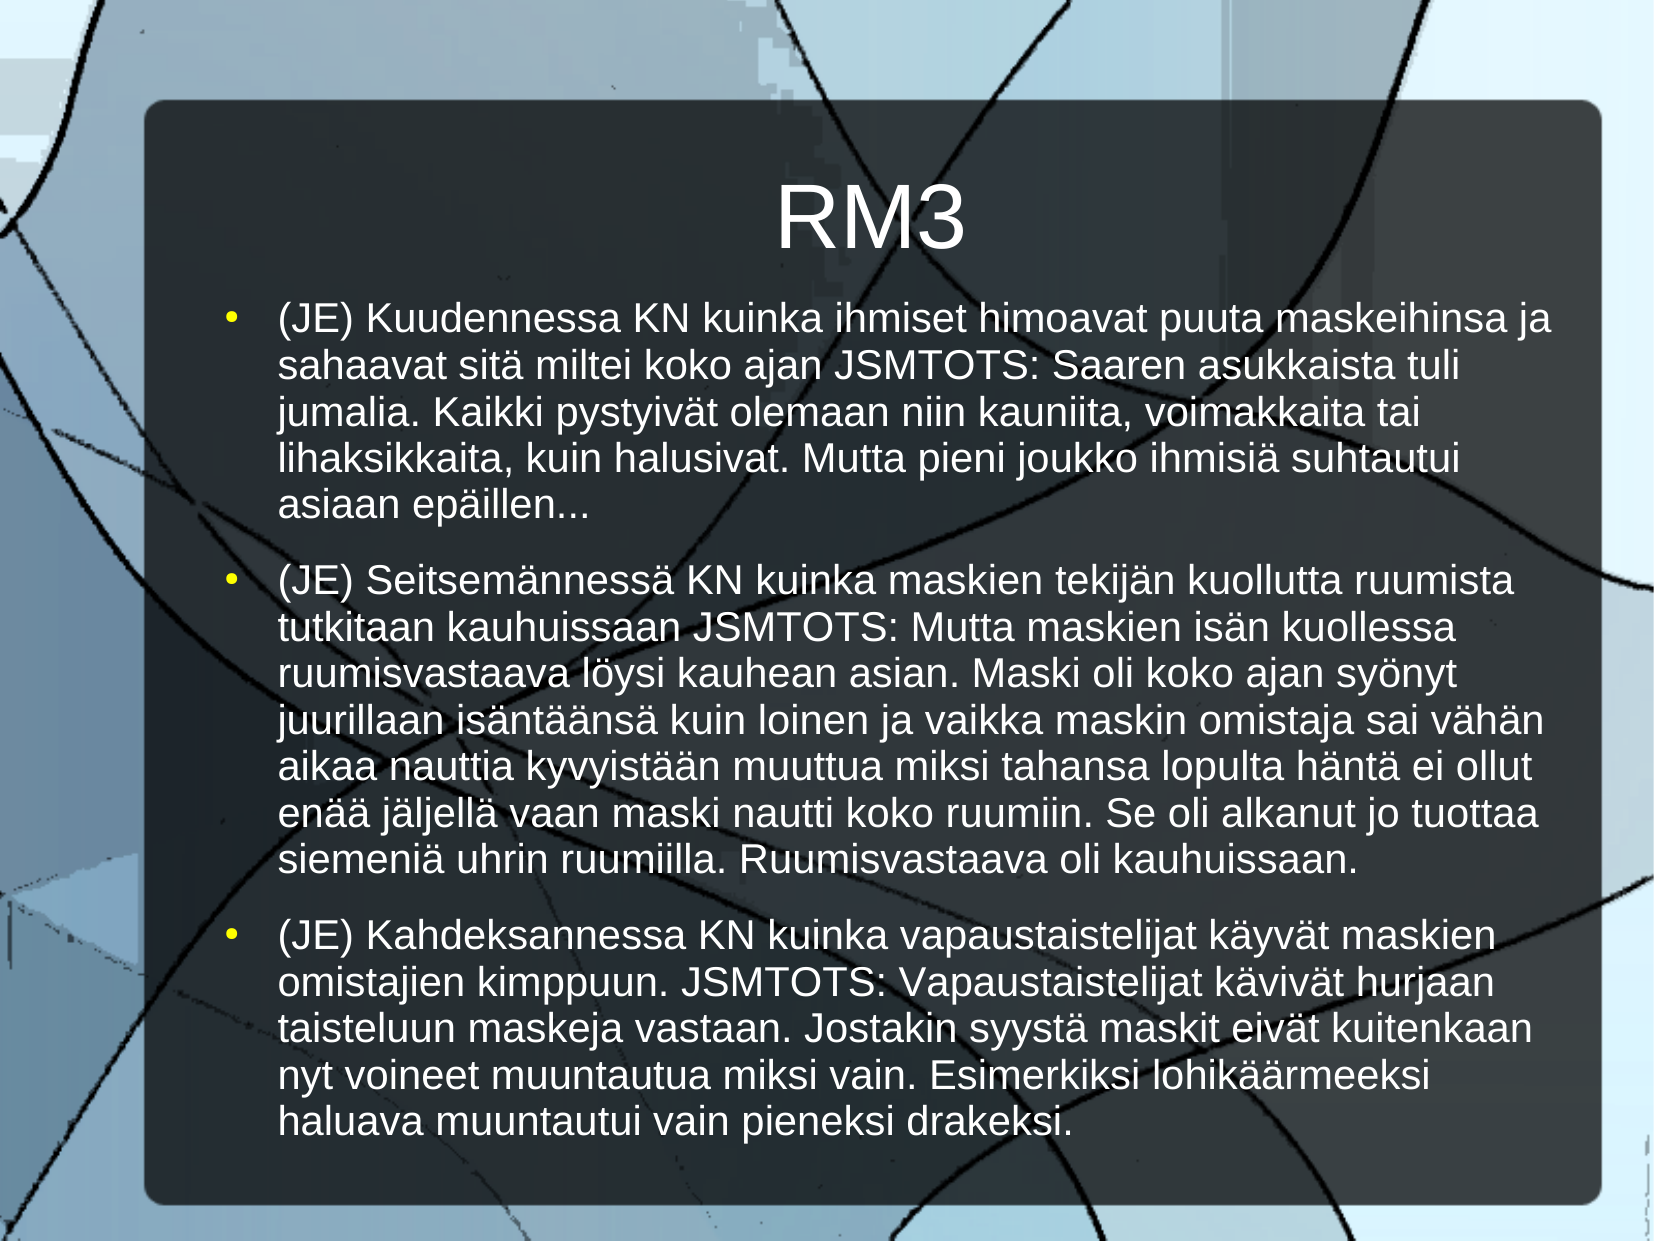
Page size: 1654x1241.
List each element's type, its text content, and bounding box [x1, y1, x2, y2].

title RM3 [159, 108, 1583, 325]
picture [0, 0, 1654, 1241]
list (JE) Kuudennessa KN kuinka ihmiset himoavat puuta maskeihinsa ja sahaavat sitä miltei koko ajan JSMTOTS: Saaren asukkaista tuli jumalia. Kaikki pystyivät olemaan niin kauniita, voimakkaita tai lihaksikkaita, kuin halusivat. Mutta pieni joukko ihmisiä suhtautui asiaan epäillen... (JE) Seitsemännessä KN kuinka maskien tekijän kuollutta ruumista tutkitaan kauhuissaan JSMTOTS: Mutta maskien isän kuollessa ruumisvastaava löysi kauhean asian. Maski oli koko ajan syönyt juurillaan isäntäänsä kuin loinen ja vaikka maskin omistaja sai vähän aikaa nauttia kyvyistään muuttua miksi tahansa lopulta häntä ei ollut enää jäljellä vaan maski nautti koko ruumiin. Se oli alkanut jo tuottaa siemeniä uhrin ruumiilla. Ruumisvastaava oli kauhuissaan. (JE) Kahdeksannessa KN kuinka vapaustaistelijat käyvät maskien omistajien kimppuun. JSMTOTS: Vapaustaistelijat kävivät hurjaan taisteluun maskeja vastaan. Jostakin syystä maskit eivät kuitenkaan nyt voineet muuntautua miksi vain. Esimerkiksi lohikäärmeeksi haluava muuntautui vain pieneksi drakeksi. [206, 295, 1571, 1182]
